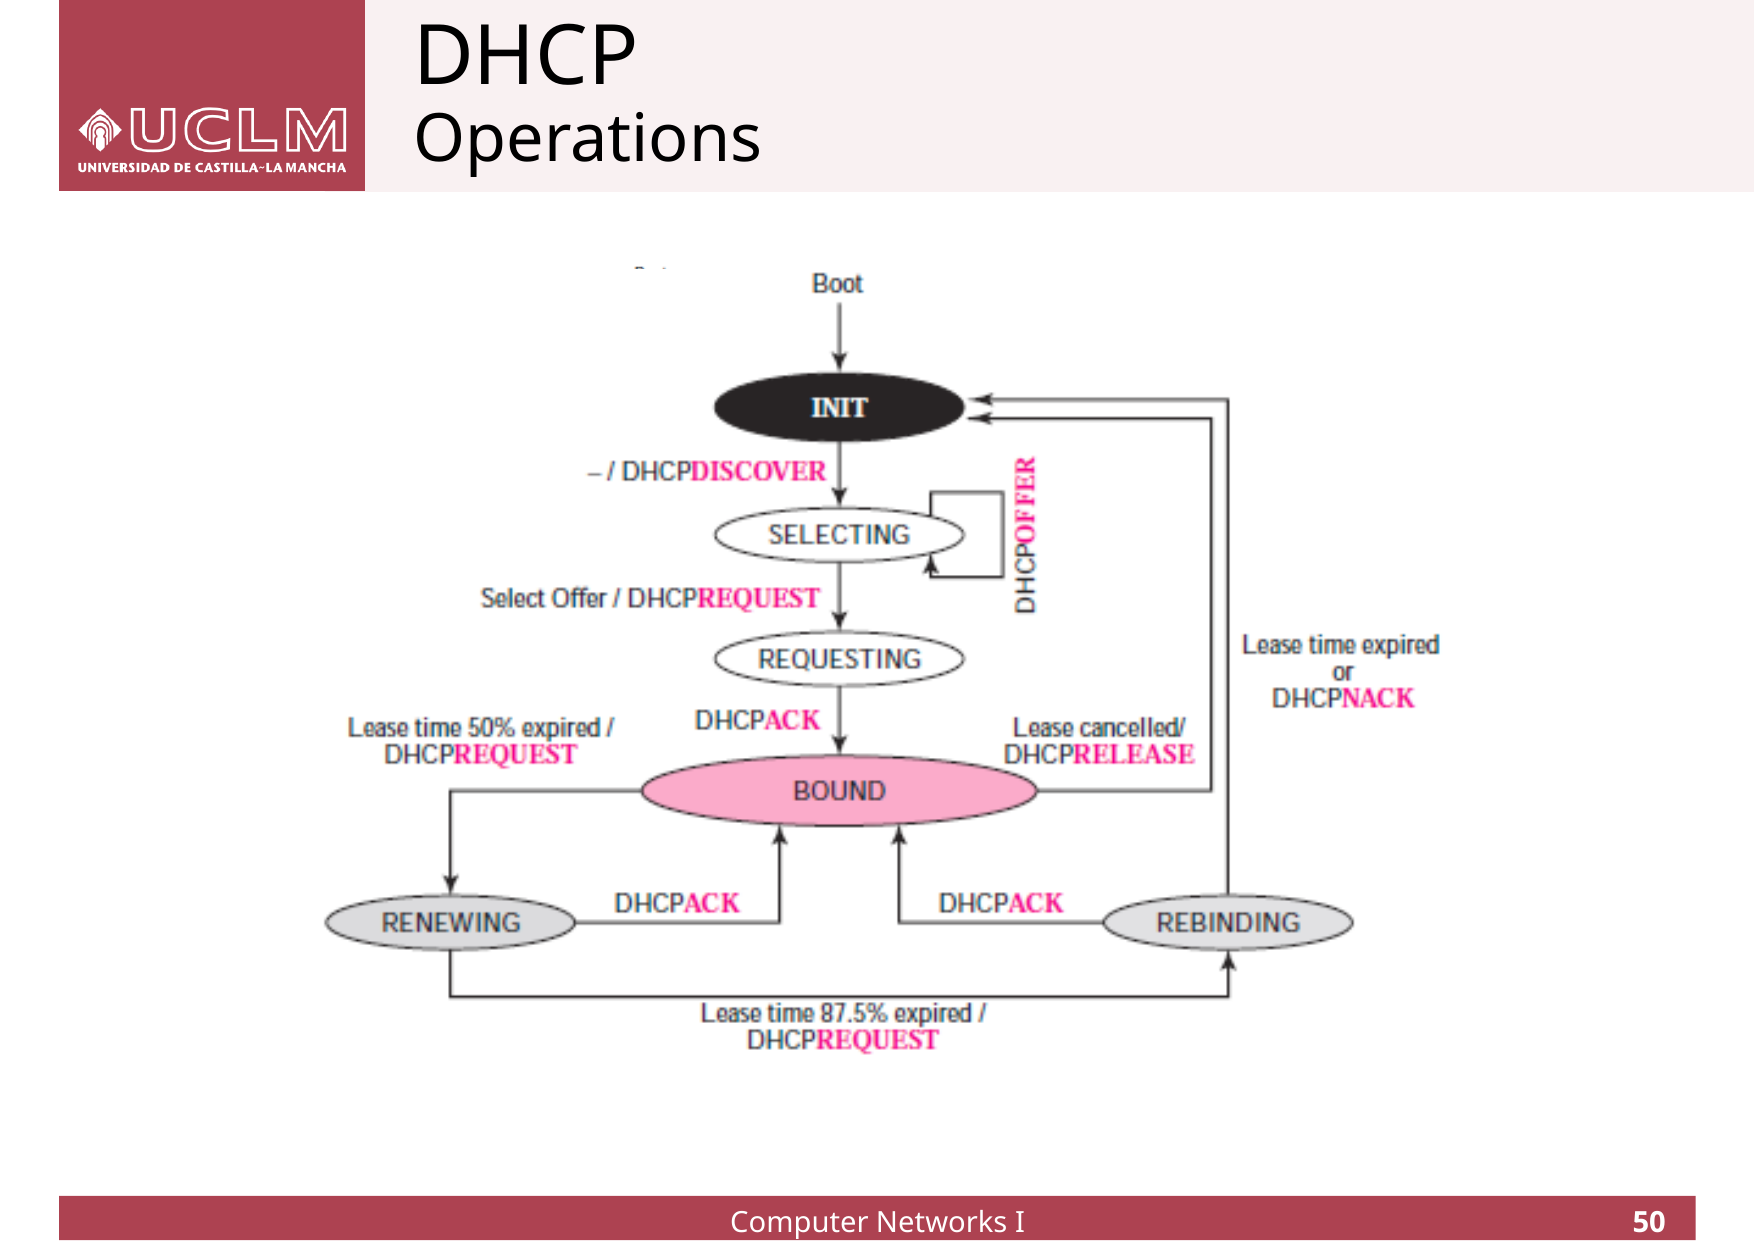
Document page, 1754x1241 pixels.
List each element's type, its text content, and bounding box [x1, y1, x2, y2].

picture [59, 0, 365, 191]
title DHCP Operations [413, 0, 1667, 198]
picture [313, 264, 1452, 1062]
